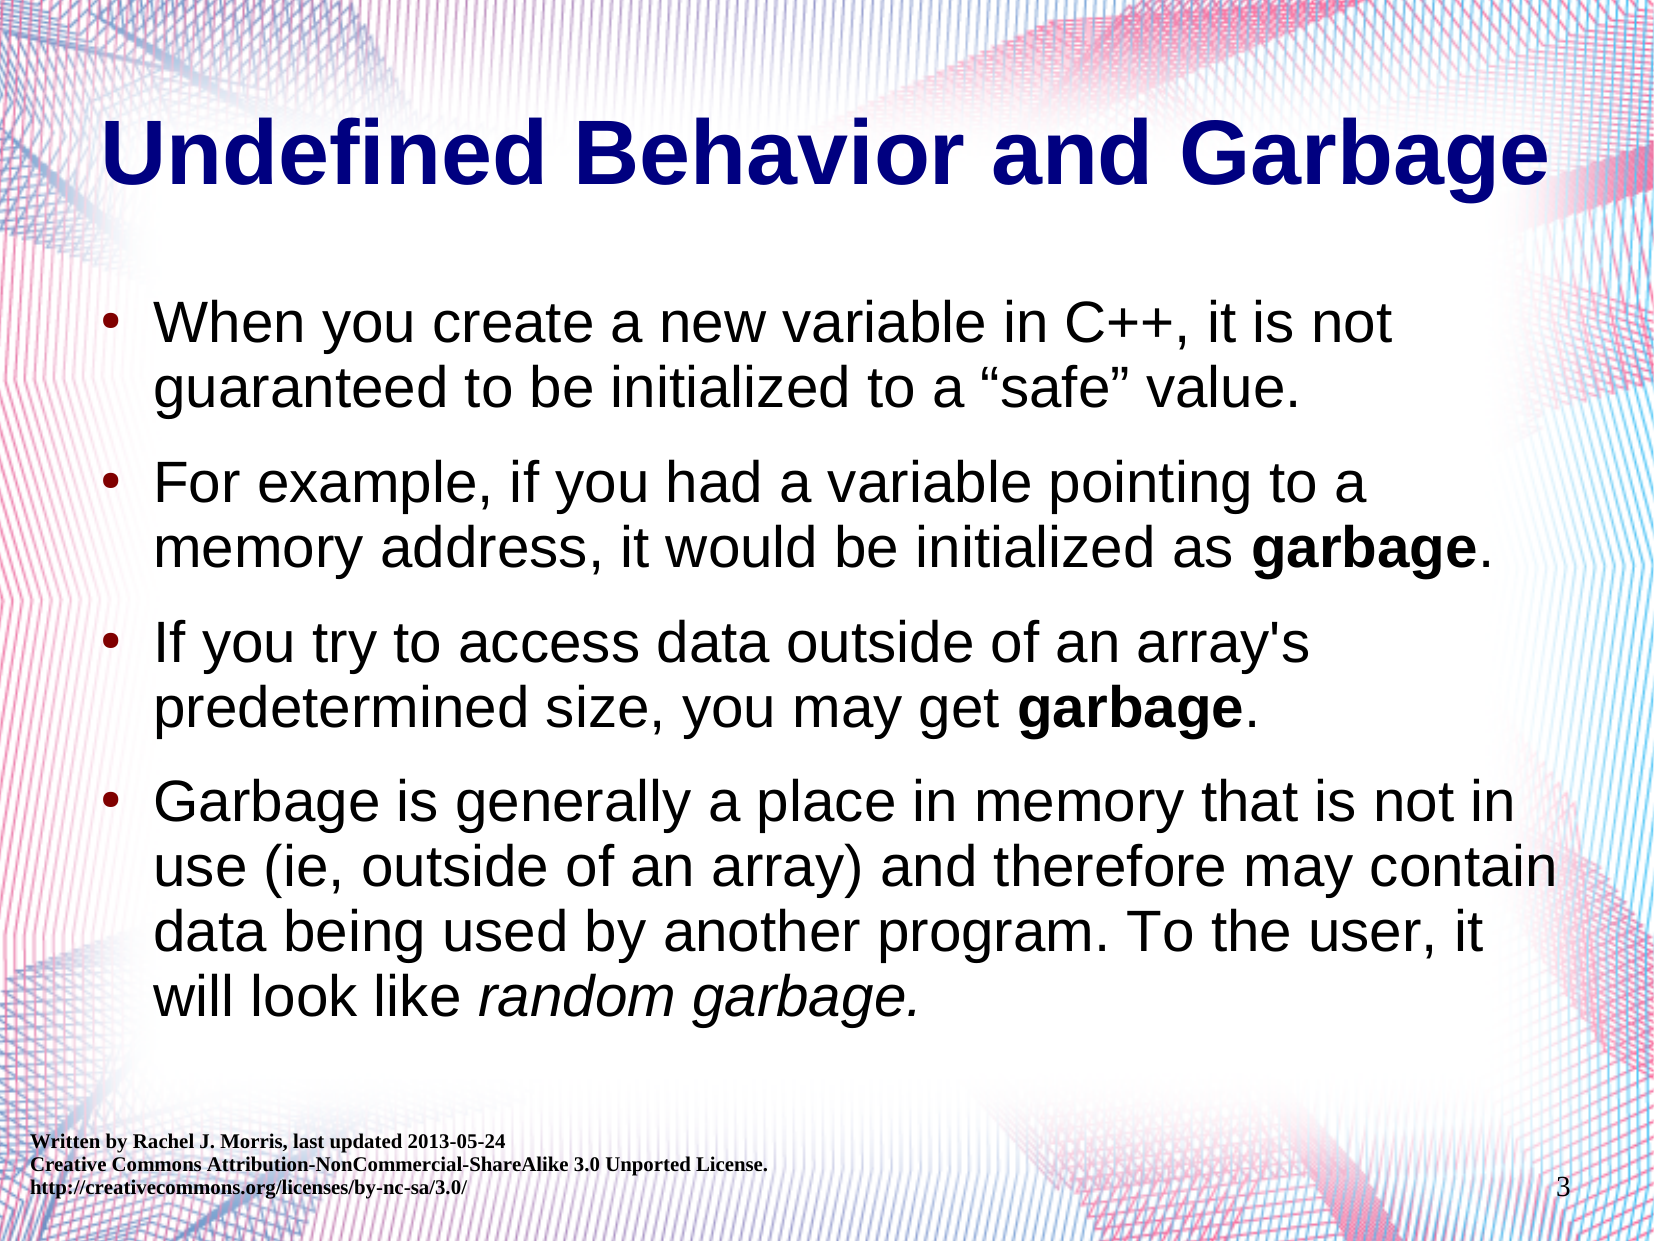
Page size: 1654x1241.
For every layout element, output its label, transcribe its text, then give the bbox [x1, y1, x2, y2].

picture [0, 0, 1654, 1241]
list When you create a new variable in C++, it is not guaranteed to be initialized to a “safe” value. For example, if you had a variable pointing to a memory address, it would be initialized as garbage. If you try to access data outside of an array's predetermined size, you may get garbage. Garbage is generally a place in memory that is not in use (ie, outside of an array) and therefore may contain data being used by another program. To the user, it will look like random garbage. [82, 290, 1571, 1032]
title Undefined Behavior and Garbage [82, 49, 1571, 257]
